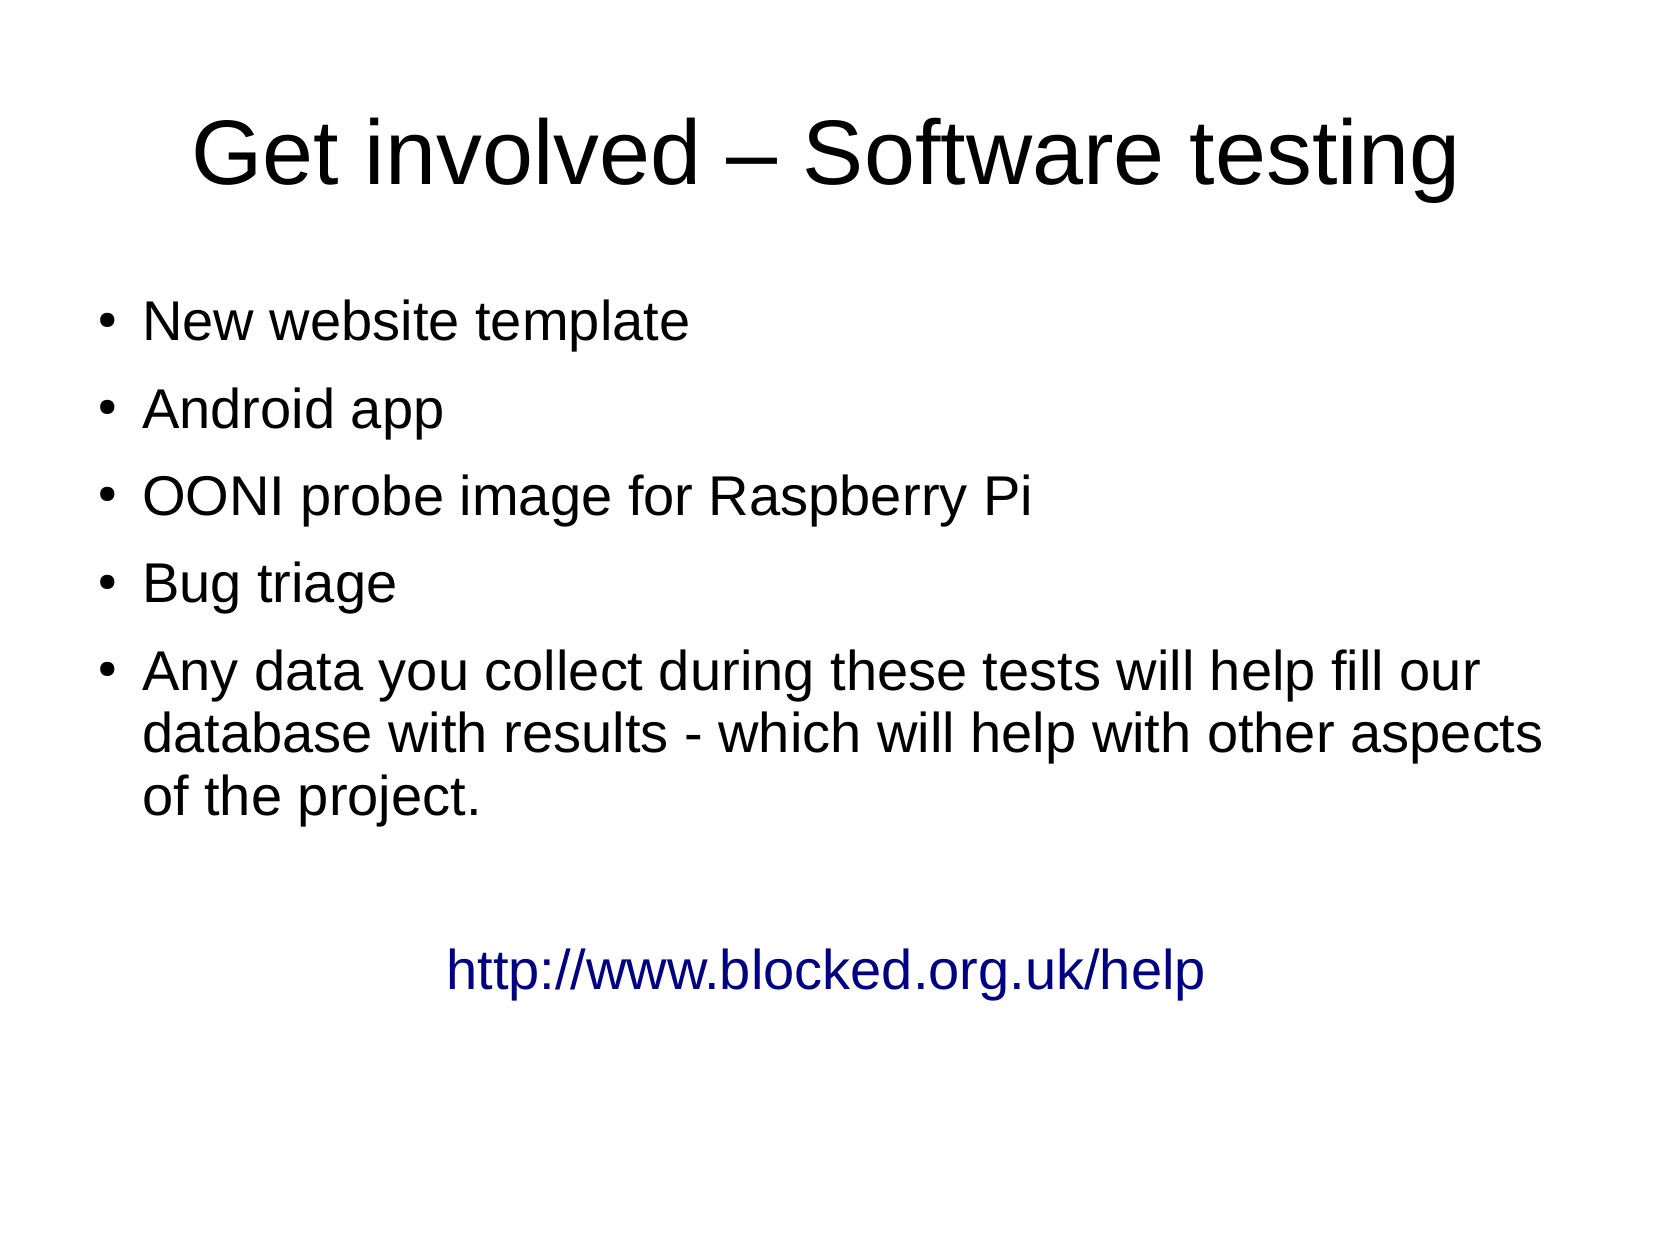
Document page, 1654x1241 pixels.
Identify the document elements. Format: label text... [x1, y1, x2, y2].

title Get involved – Software testing [82, 49, 1571, 257]
list New website template Android app OONI probe image for Raspberry Pi Bug triage Any data you collect during these tests will help fill our database with results - which will help with other aspects of the project. http://www.blocked.org.uk/help [82, 290, 1571, 1010]
